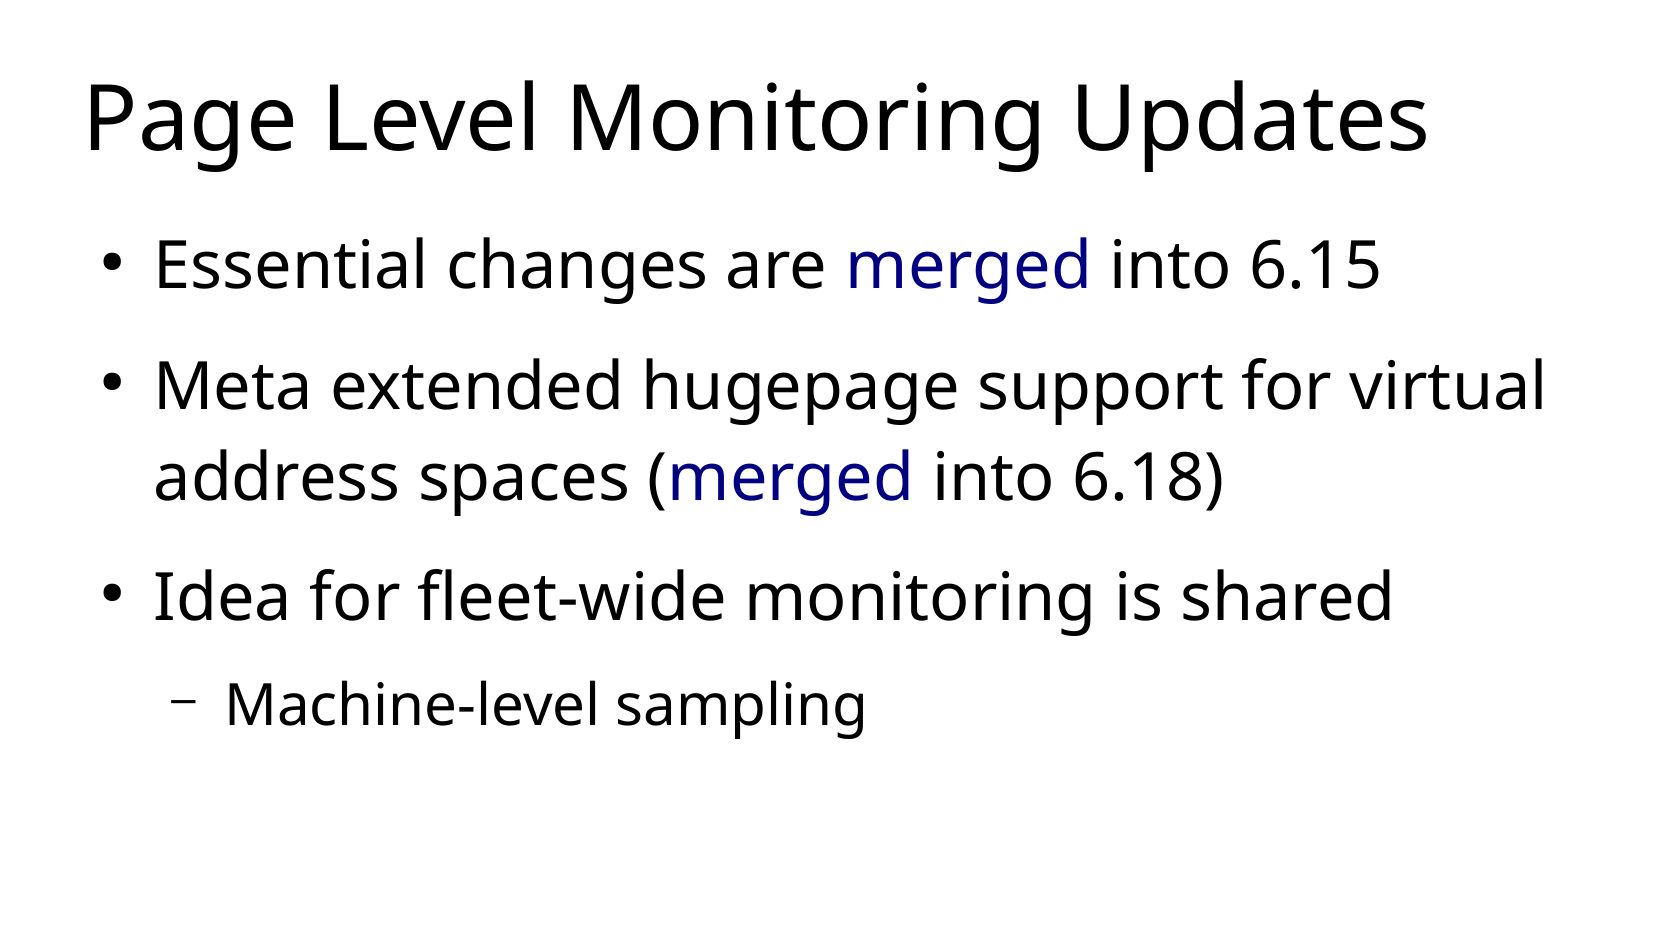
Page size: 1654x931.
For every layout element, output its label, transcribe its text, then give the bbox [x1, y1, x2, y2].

title Page Level Monitoring Updates [82, 37, 1571, 193]
list Essential changes are merged into 6.15 Meta extended hugepage support for virtual address spaces (merged into 6.18) Idea for fleet-wide monitoring is shared Machine-level sampling [82, 217, 1571, 758]
